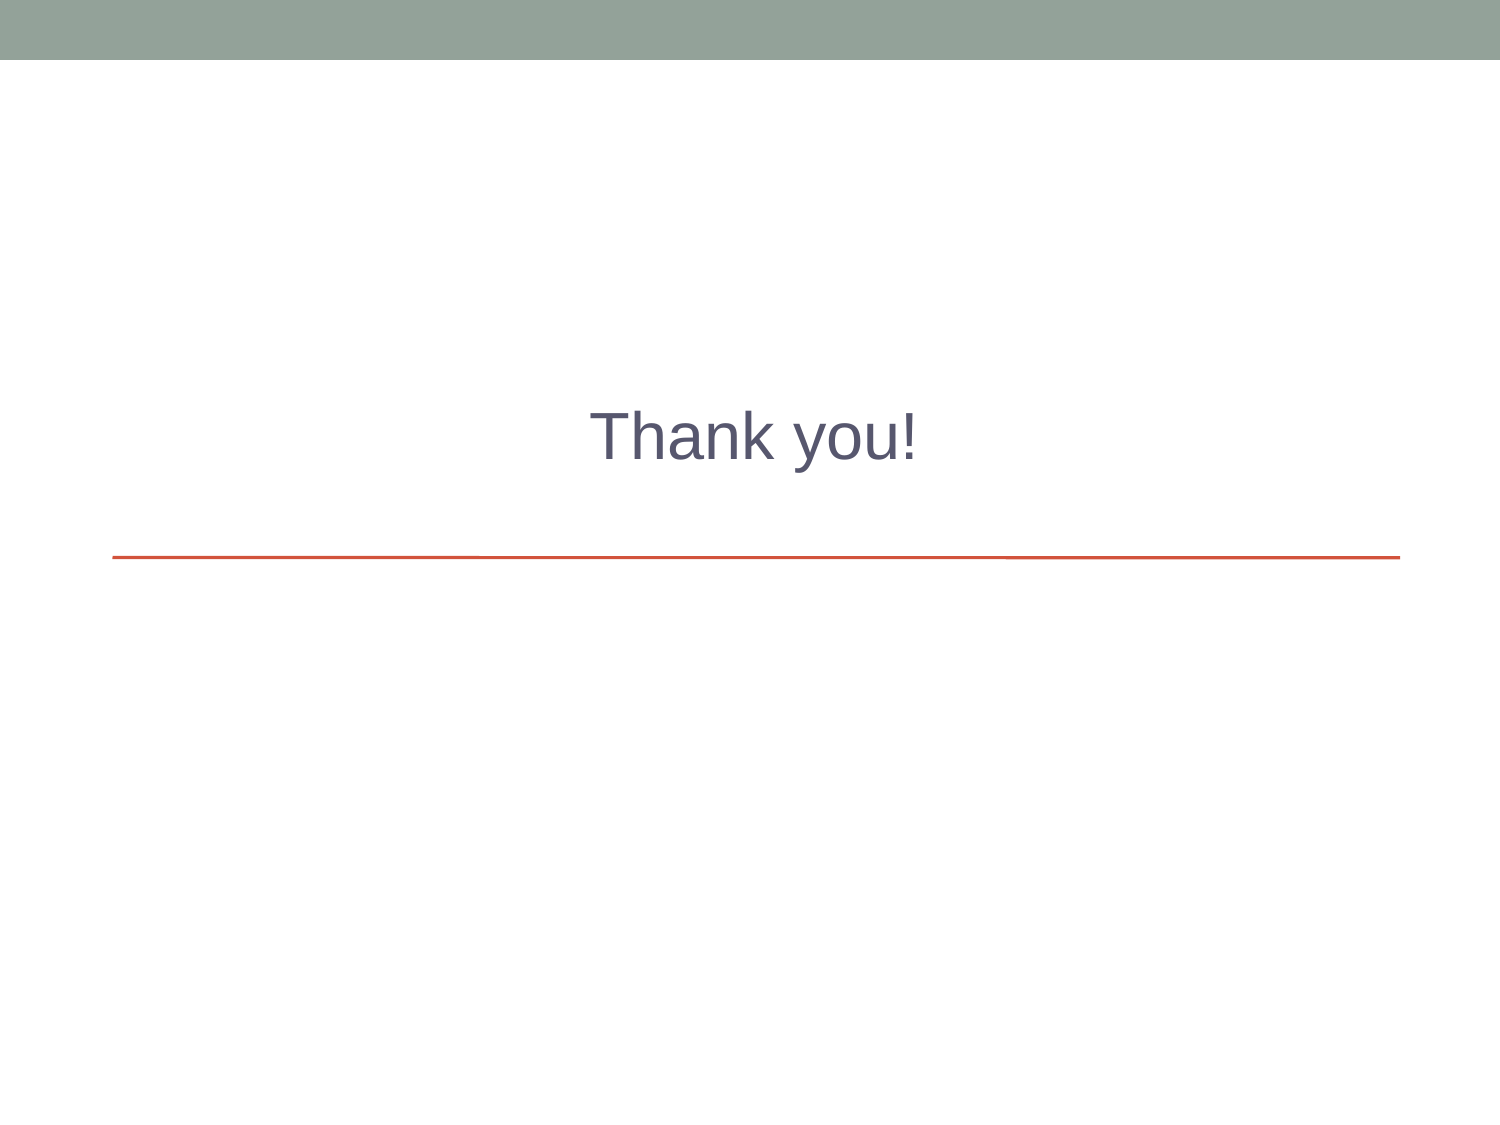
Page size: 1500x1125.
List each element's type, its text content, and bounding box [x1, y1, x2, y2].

subtitle Thank you! [112, 385, 1398, 863]
